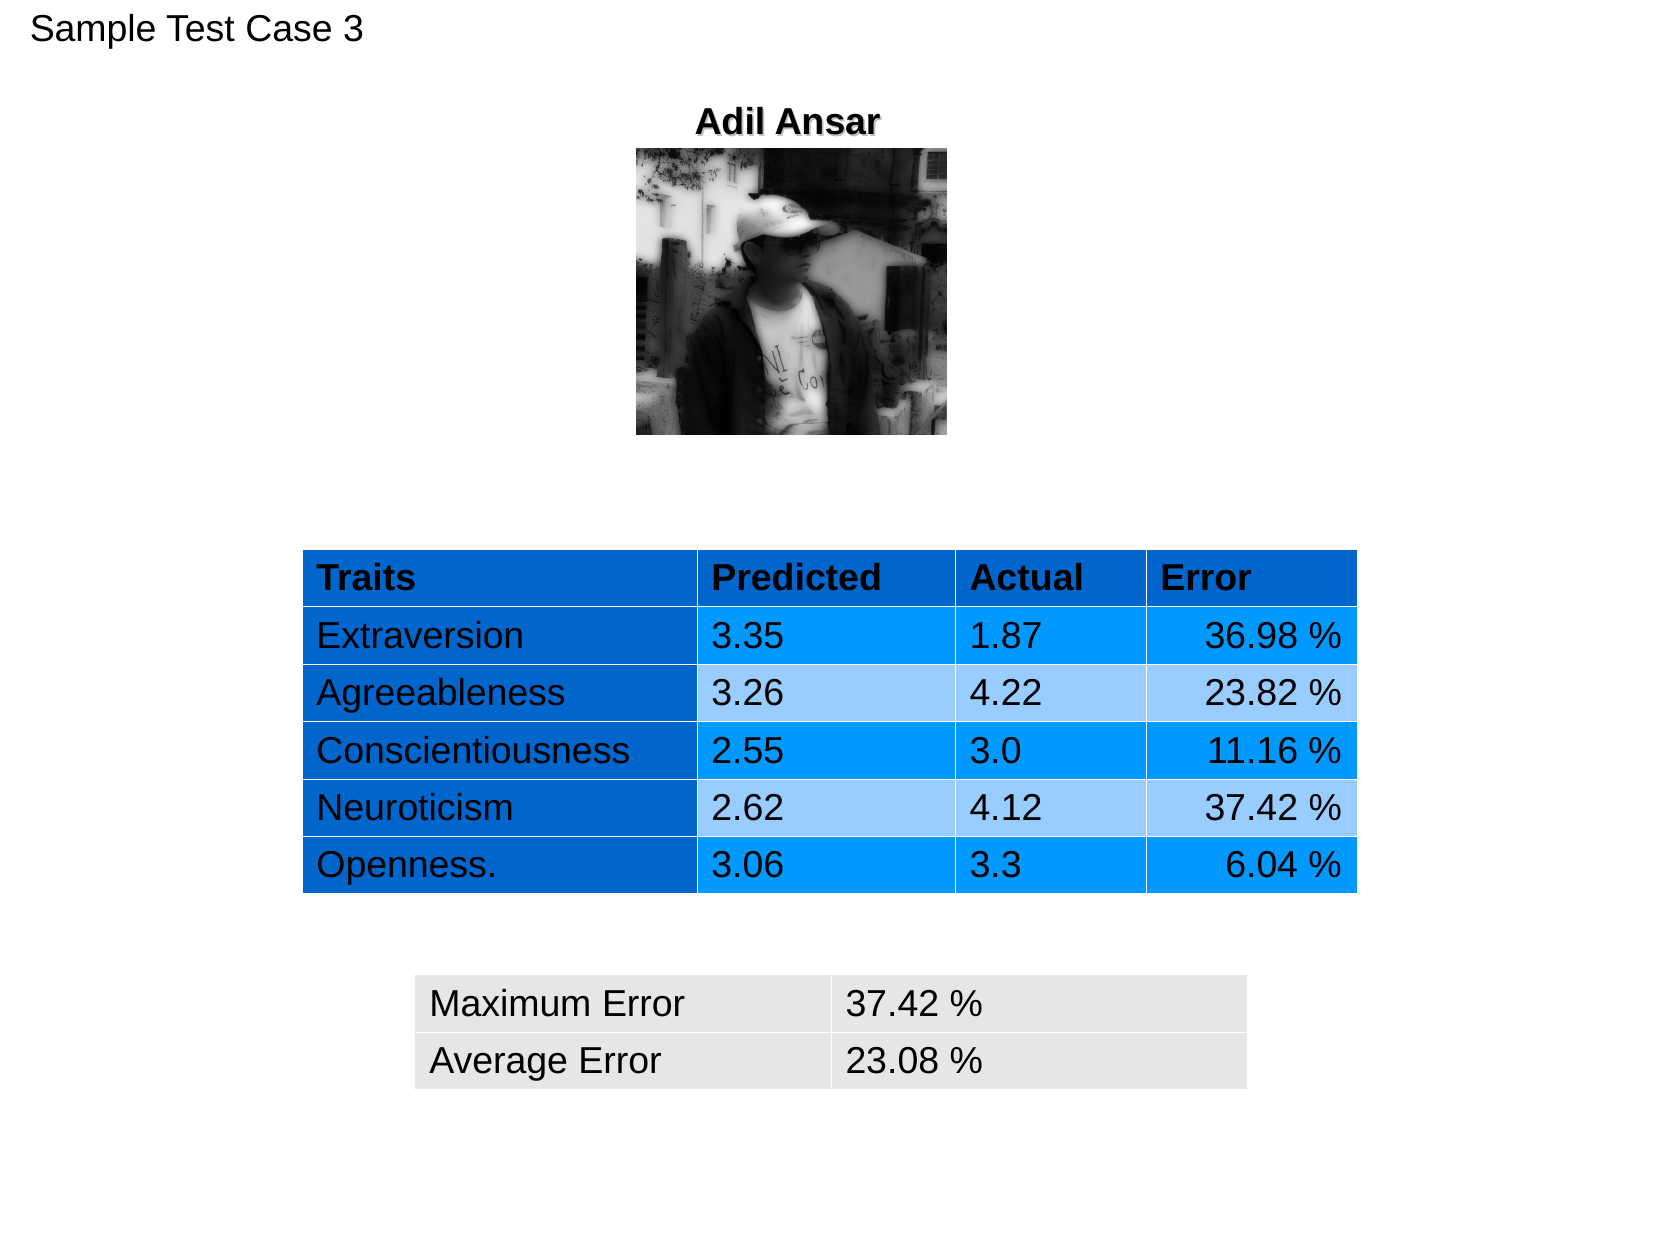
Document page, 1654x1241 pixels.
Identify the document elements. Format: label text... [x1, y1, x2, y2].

table_cell 23.08 % [832, 1033, 1247, 1089]
table_cell 4.12 [956, 780, 1146, 836]
table_header 37.42 % [832, 975, 1247, 1032]
table_cell Agreeableness [303, 665, 697, 721]
table_cell 4.22 [956, 665, 1146, 721]
table_cell Conscientiousness [303, 722, 697, 779]
table_cell 1.87 [956, 607, 1146, 664]
table_cell Openness. [303, 837, 697, 893]
table_header Actual [956, 550, 1146, 606]
table_header Error [1147, 550, 1357, 606]
table_cell 3.3 [956, 837, 1146, 893]
table_cell 3.35 [698, 607, 955, 664]
table_header Predicted [698, 550, 955, 606]
table_cell 36.98 % [1147, 607, 1357, 664]
table_header Maximum Error [415, 975, 831, 1032]
table_cell 3.0 [956, 722, 1146, 779]
table_cell 11.16 % [1147, 722, 1357, 779]
table_cell 2.55 [698, 722, 955, 779]
text_box Adil Ansar [600, 93, 976, 151]
table_cell 3.26 [698, 665, 955, 721]
table_cell Extraversion [303, 607, 697, 664]
table_cell 23.82 % [1147, 665, 1357, 721]
table_cell 3.06 [698, 837, 955, 893]
table_cell 2.62 [698, 780, 955, 836]
table_header Traits [303, 550, 697, 606]
table_cell 6.04 % [1147, 837, 1357, 893]
text_box Sample Test Case 3 [15, 0, 511, 57]
picture [636, 148, 947, 436]
table_cell Neuroticism [303, 780, 697, 836]
table_cell Average Error [415, 1033, 831, 1089]
table_cell 37.42 % [1147, 780, 1357, 836]
